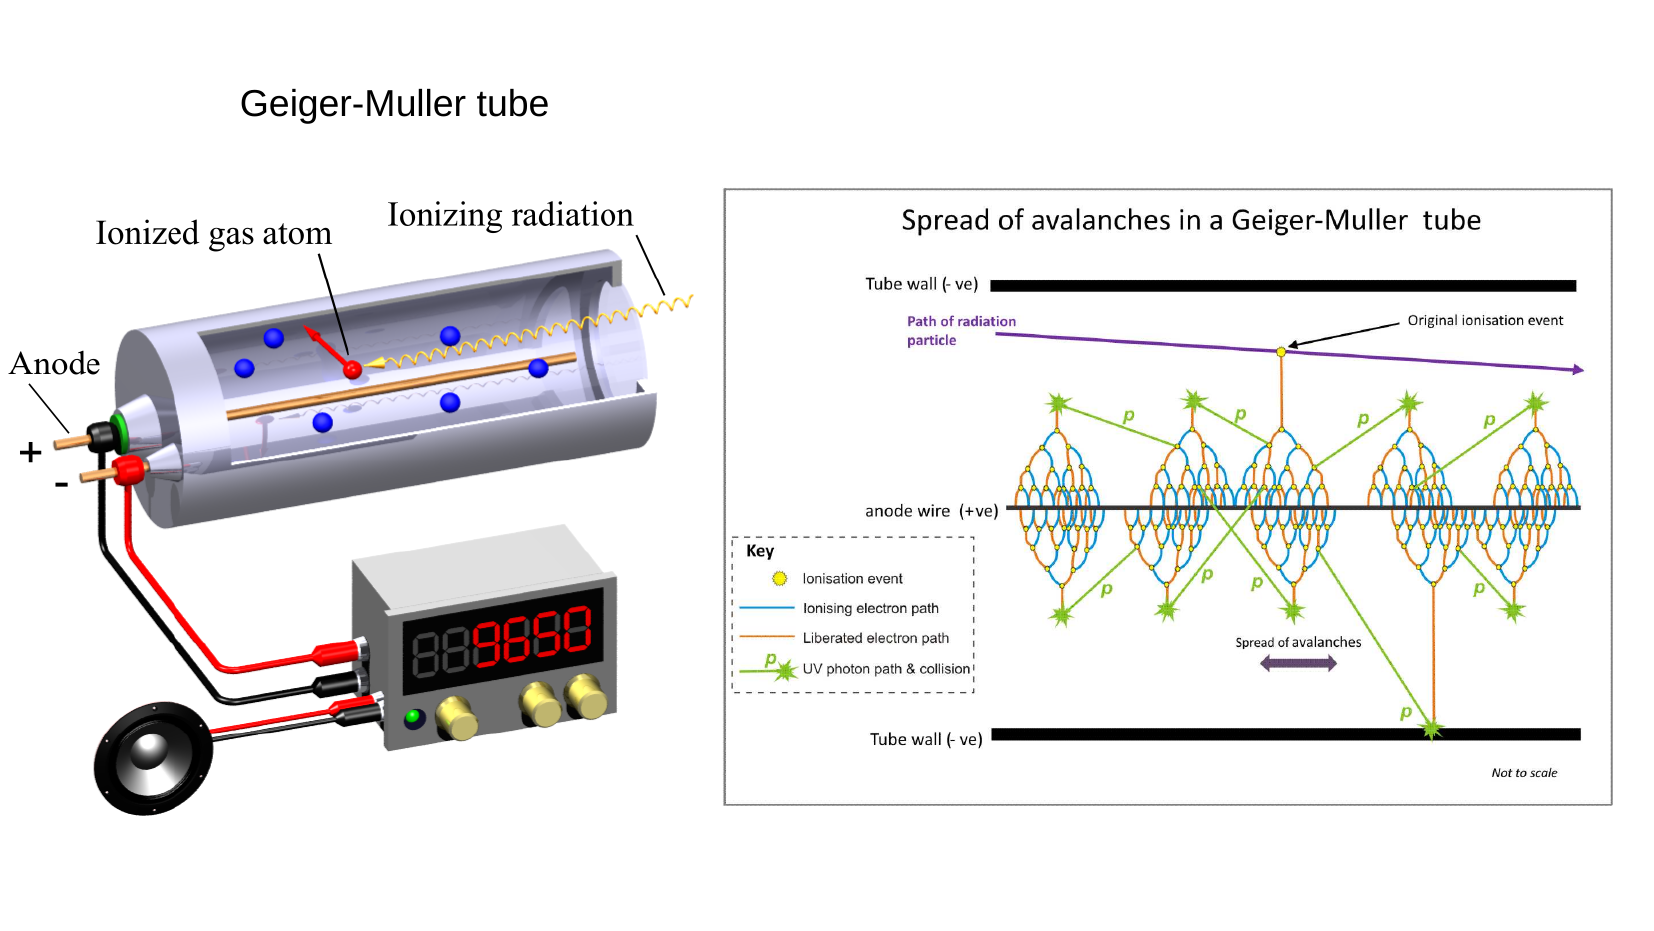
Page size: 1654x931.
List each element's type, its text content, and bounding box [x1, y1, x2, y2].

picture [0, 187, 697, 826]
text_box Geiger-Muller tube [225, 75, 566, 132]
picture [722, 187, 1613, 807]
